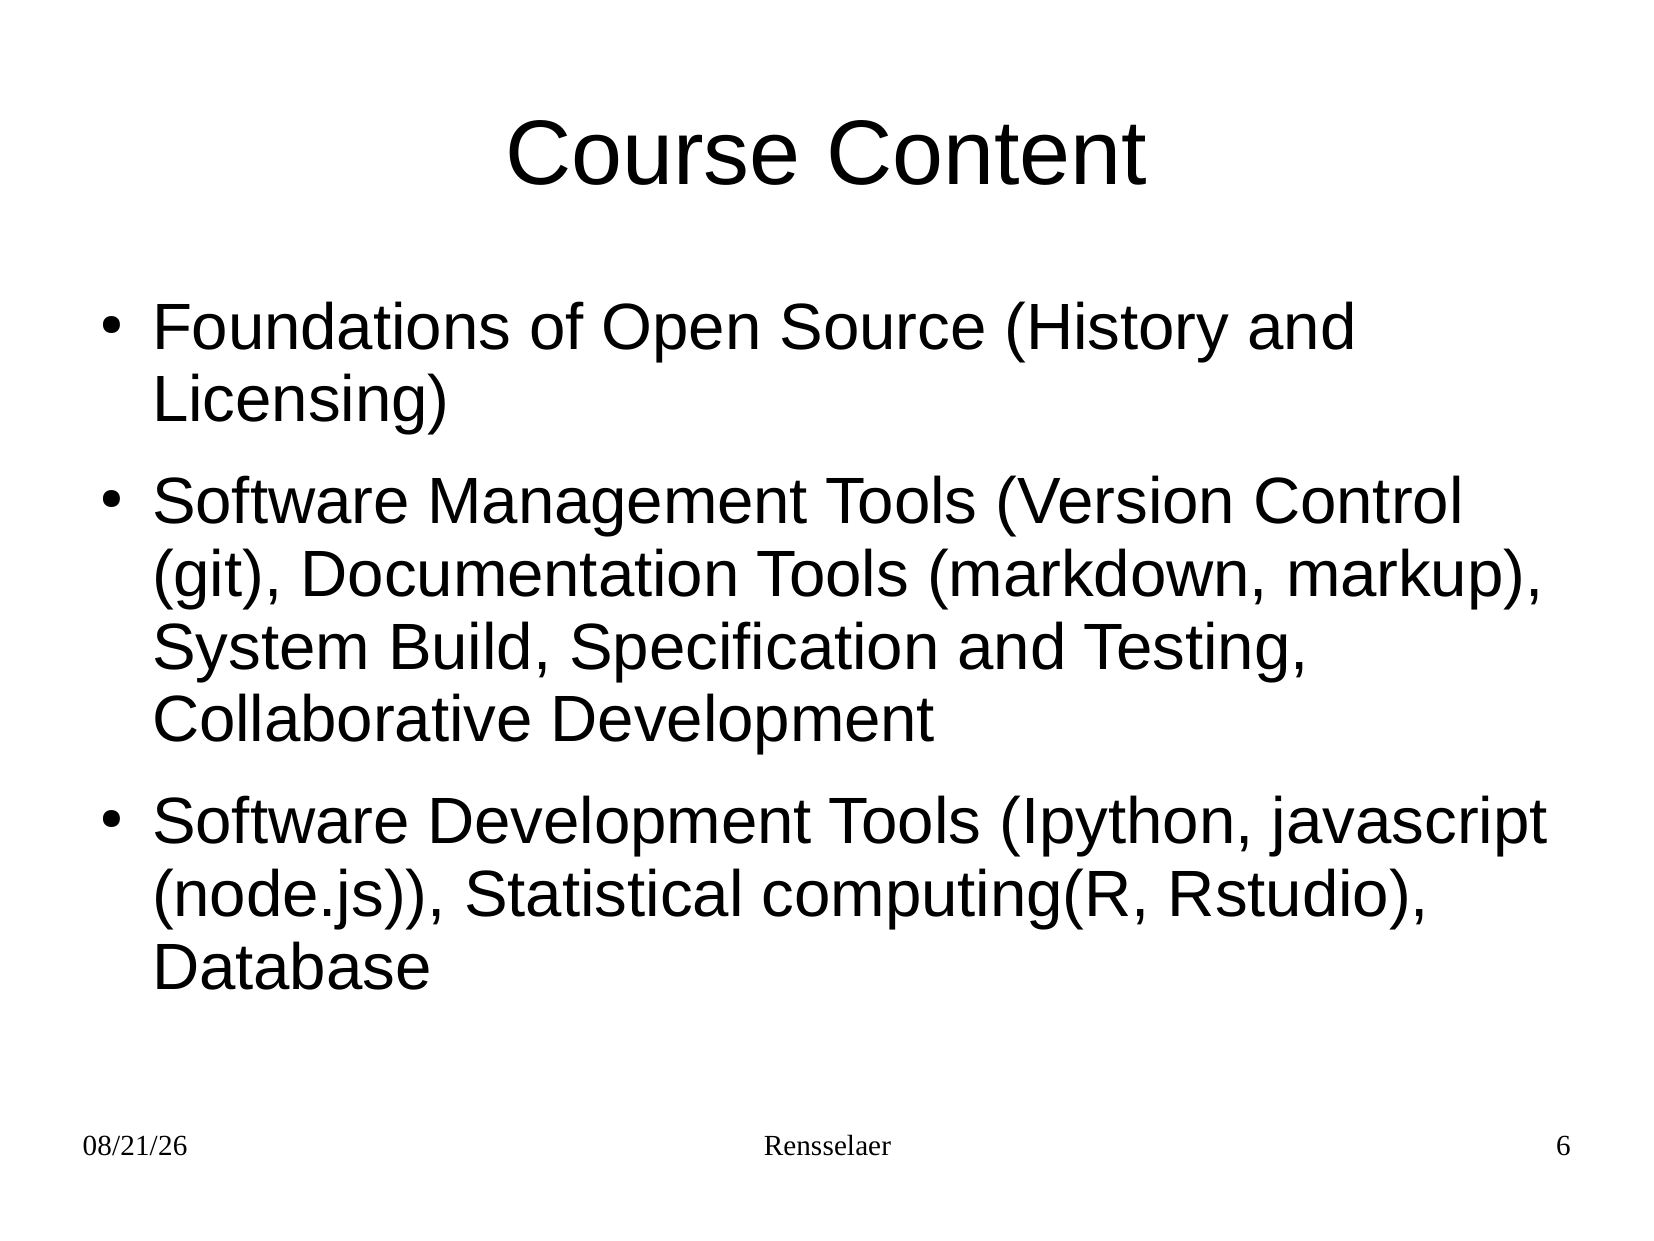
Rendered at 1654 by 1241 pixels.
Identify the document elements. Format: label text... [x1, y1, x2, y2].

list Foundations of Open Source (History and Licensing) Software Management Tools (Version Control (git), Documentation Tools (markdown, markup), System Build, Specification and Testing, Collaborative Development Software Development Tools (Ipython, javascript (node.js)), Statistical computing(R, Rstudio), Database [82, 290, 1571, 1010]
title Course Content [82, 49, 1571, 257]
